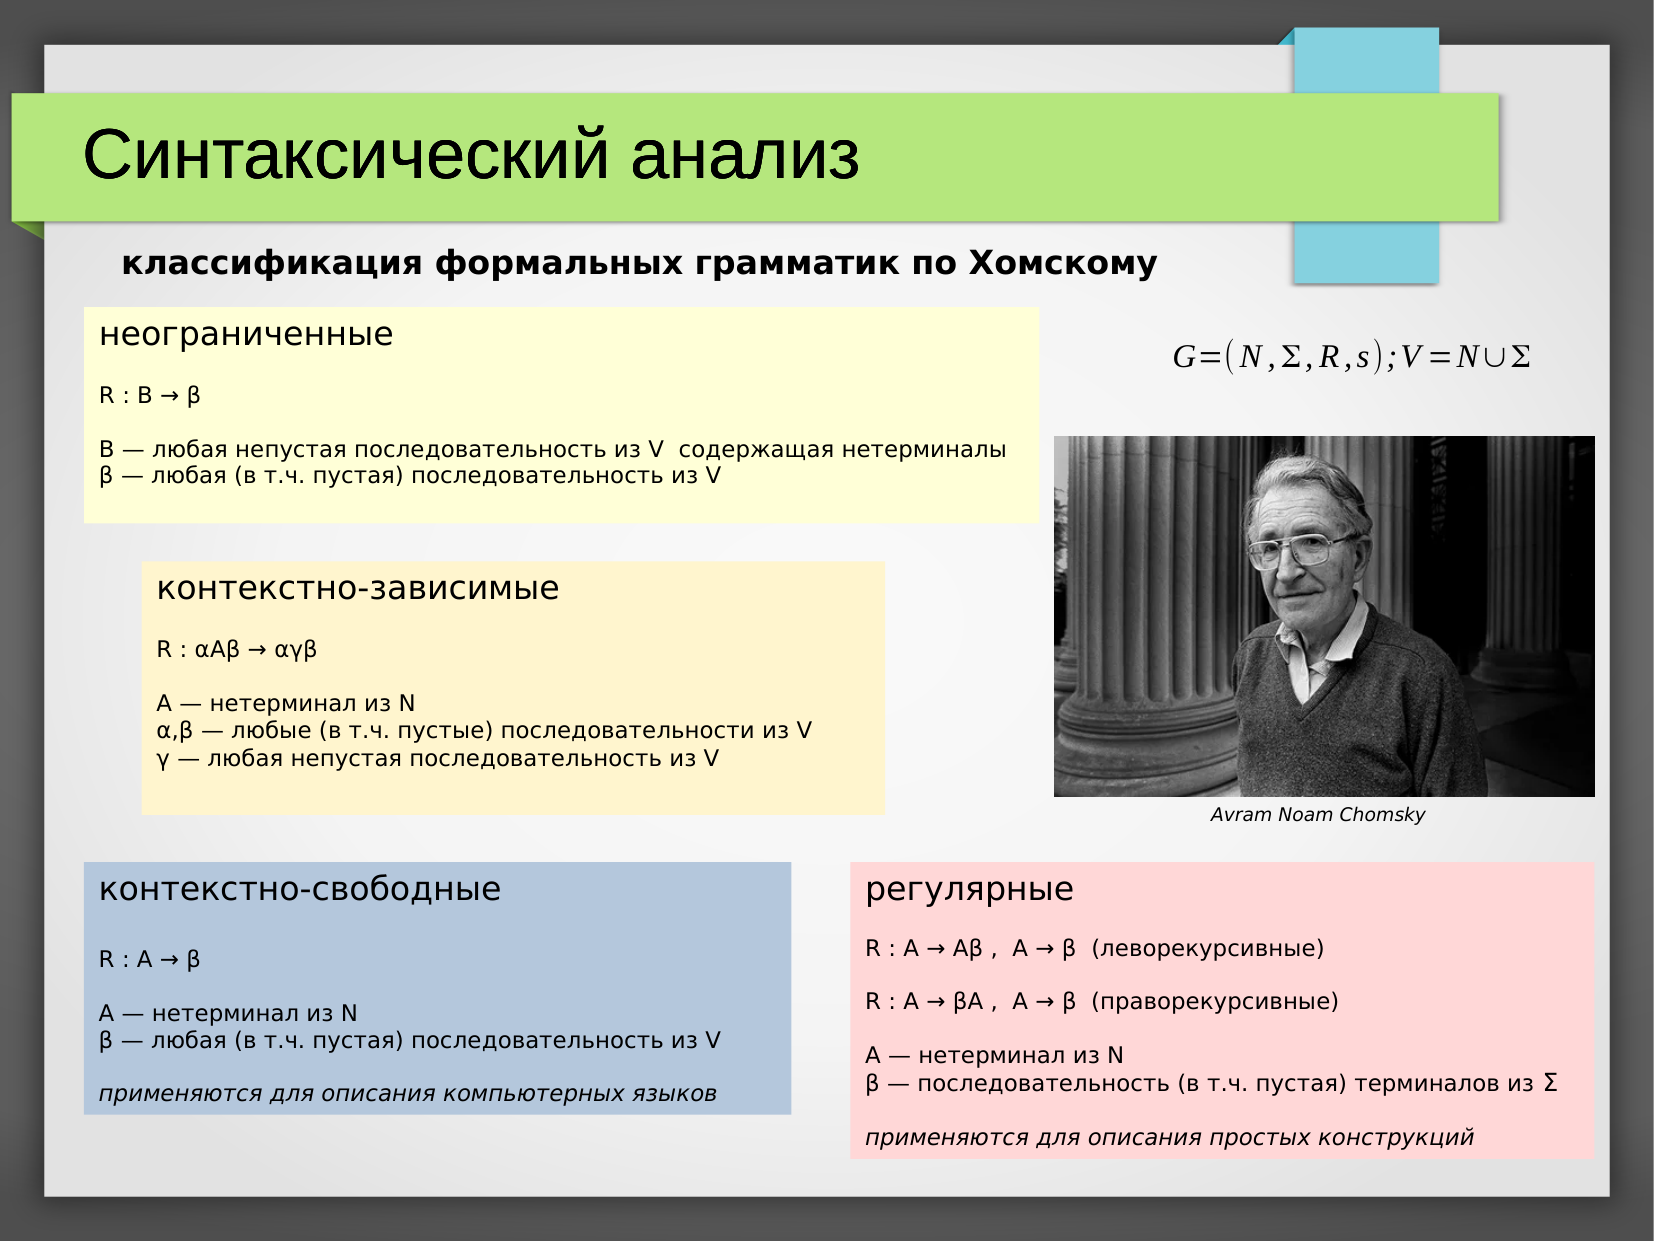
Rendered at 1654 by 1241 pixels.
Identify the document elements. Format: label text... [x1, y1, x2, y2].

text_box неограниченные R : B → β B — любая непустая последовательность из V содержащая нетерминалы β — любая (в т.ч. пустая) последовательность из V [84, 307, 1040, 524]
text_box Avram Noam Chomsky [1196, 797, 1468, 845]
chart [1166, 337, 1537, 378]
picture [0, 0, 1654, 1241]
text_box контекстно-свободные R : A → β A — нетерминал из N β — любая (в т.ч. пустая) последовательность из V применяются для описания компьютерных языков [83, 862, 792, 1115]
text_box классификация формальных грамматик по Хомскому [106, 236, 1229, 290]
text_box контекстно-зависимые R : αAβ → αγβ A — нетерминал из N α,β — любые (в т.ч. пустые) последовательности из V γ — любая непустая последовательность из V [141, 561, 886, 815]
text_box регулярные R : A → Аβ , A → β (леворекурсивные) R : A → βА , A → β (праворекурсивные) A — нетерминал из N β — последовательность (в т.ч. пустая) терминалов из Σ применяются для описания простых конструкций [850, 862, 1595, 1159]
title Синтаксический анализ [82, 114, 993, 194]
